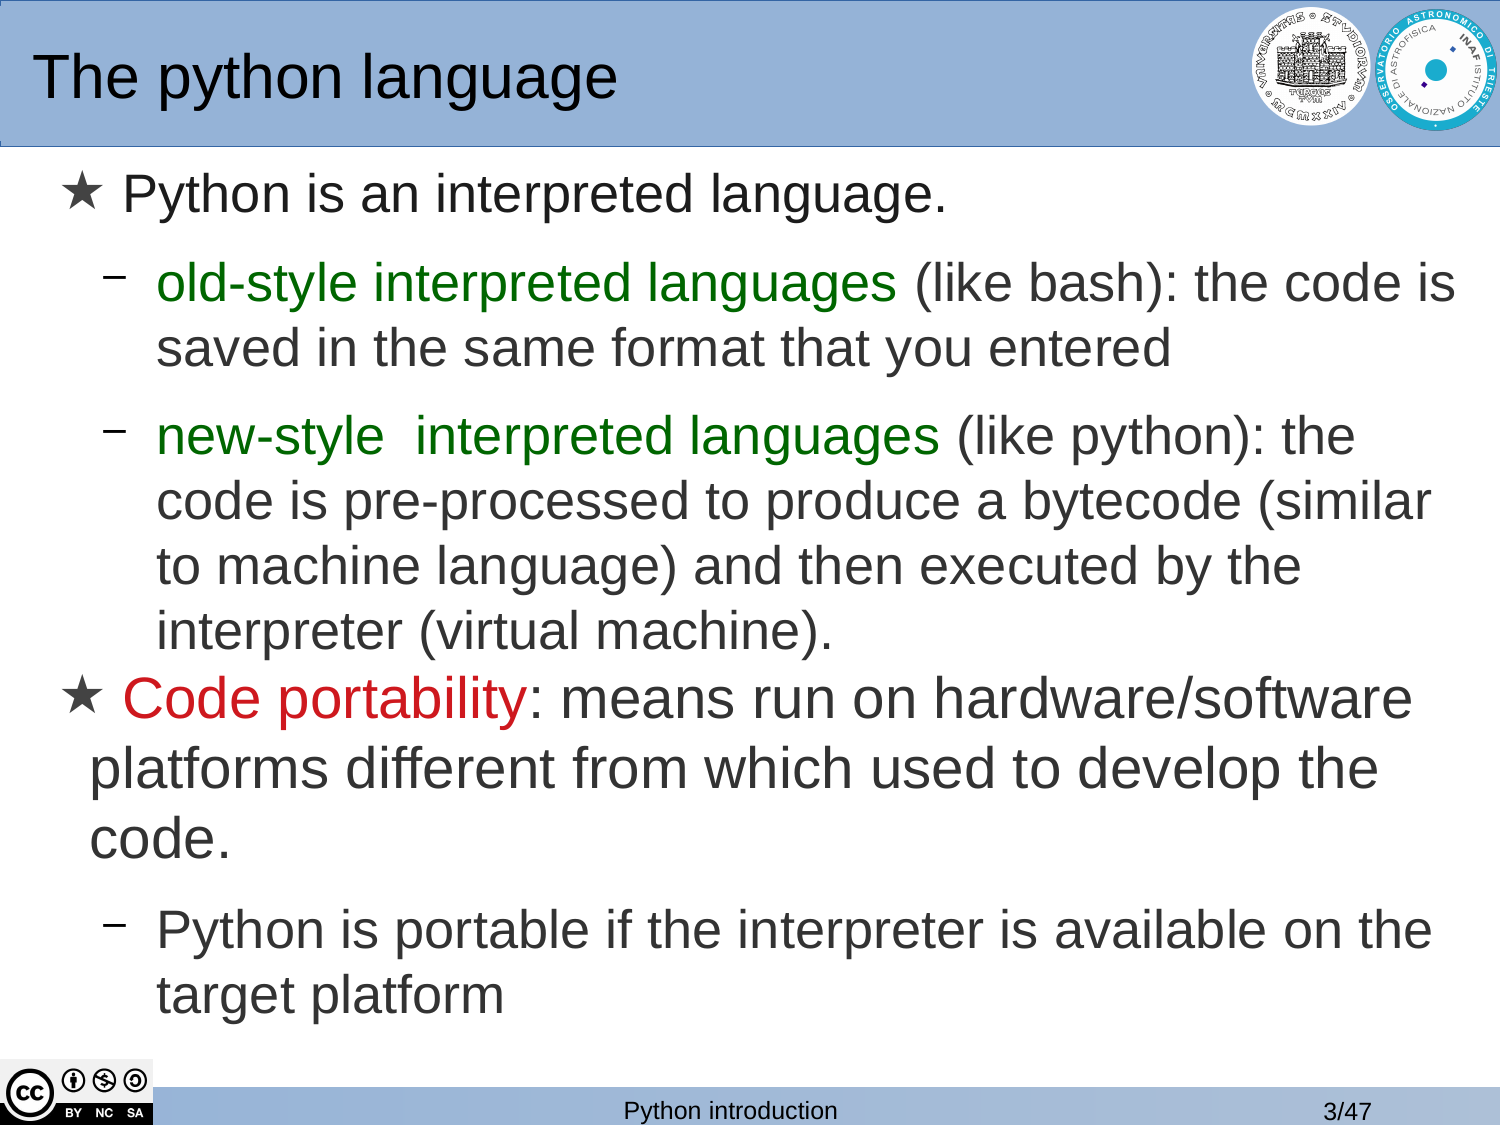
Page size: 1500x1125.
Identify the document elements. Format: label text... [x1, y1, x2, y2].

picture [1252, 0, 1500, 156]
list Python is an interpreted language. old-style interpreted languages (like bash): the code is saved in the same format that you entered new-style interpreted languages (like python): the code is pre-processed to produce a bytecode (similar to machine language) and then executed by the interpreter (virtual machine). Code portability: means run on hardware/software platforms different from which used to develop the code. Python is portable if the interpreter is available on the target platform [0, 150, 1491, 1024]
picture [0, 1059, 153, 1125]
text_box The python language [0, 5, 1243, 141]
